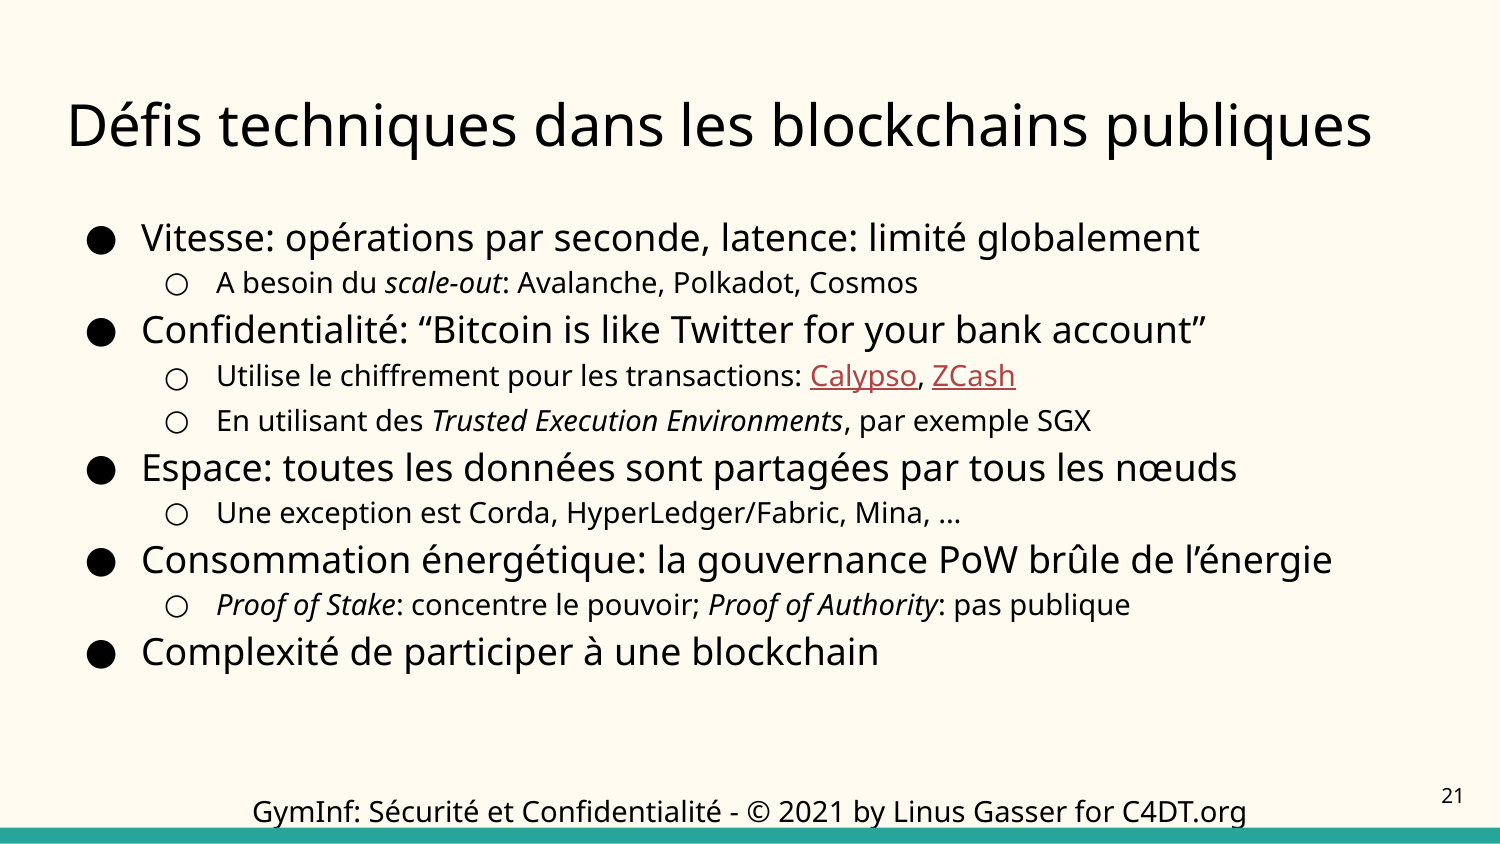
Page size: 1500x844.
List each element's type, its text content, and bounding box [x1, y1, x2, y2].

slide_number <number> [1389, 764, 1480, 830]
title Défis techniques dans les blockchains publiques [51, 72, 1449, 174]
list Vitesse: opérations par seconde, latence: limité globalement A besoin du scale-out: Avalanche, Polkadot, Cosmos Confidentialité: “Bitcoin is like Twitter for your bank account” Utilise le chiffrement pour les transactions: Calypso, ZCash En utilisant des Trusted Execution Environments, par exemple SGX Espace: toutes les données sont partagées par tous les nœuds Une exception est Corda, HyperLedger/Fabric, Mina, ... Consommation énergétique: la gouvernance PoW brûle de l’énergie Proof of Stake: concentre le pouvoir; Proof of Authority: pas publique Complexité de participer à une blockchain [51, 192, 1449, 750]
